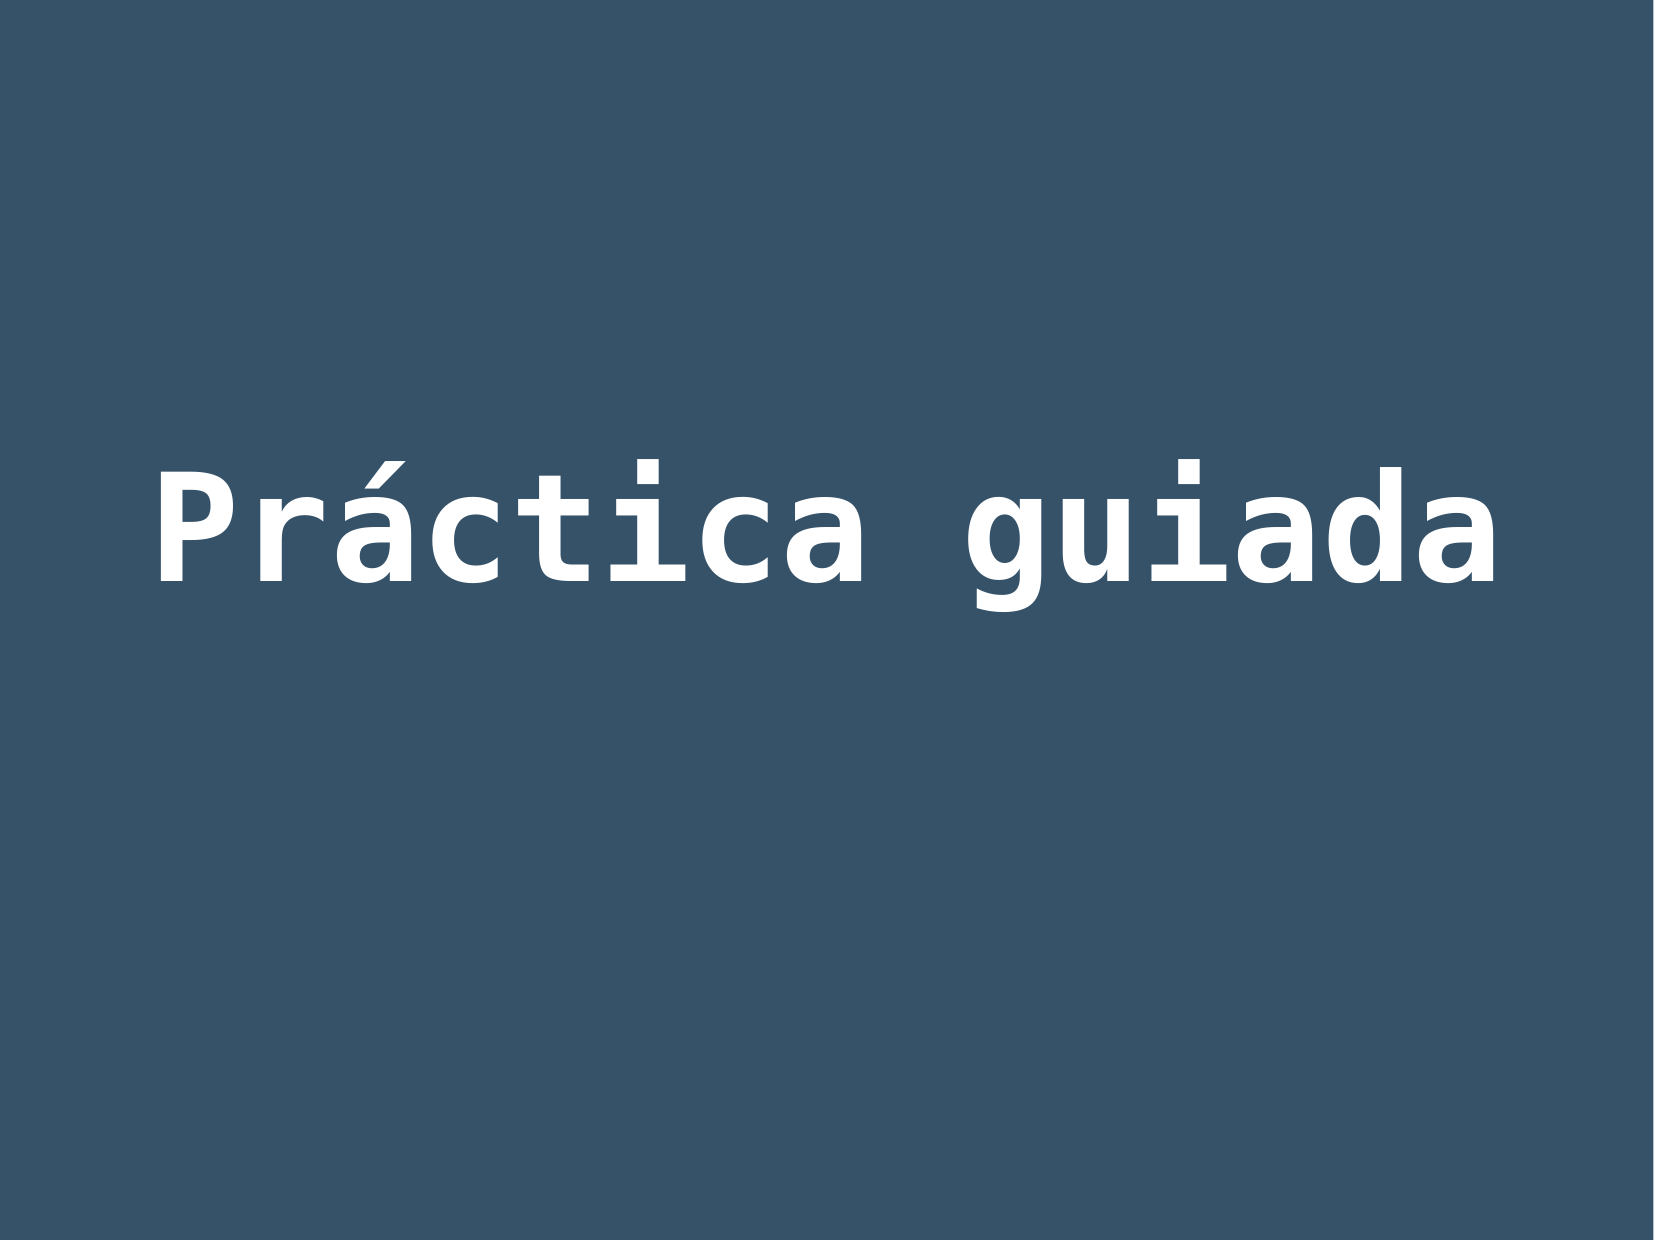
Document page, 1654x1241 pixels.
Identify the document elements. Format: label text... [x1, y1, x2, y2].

subtitle Práctica guiada [82, 49, 1571, 1010]
